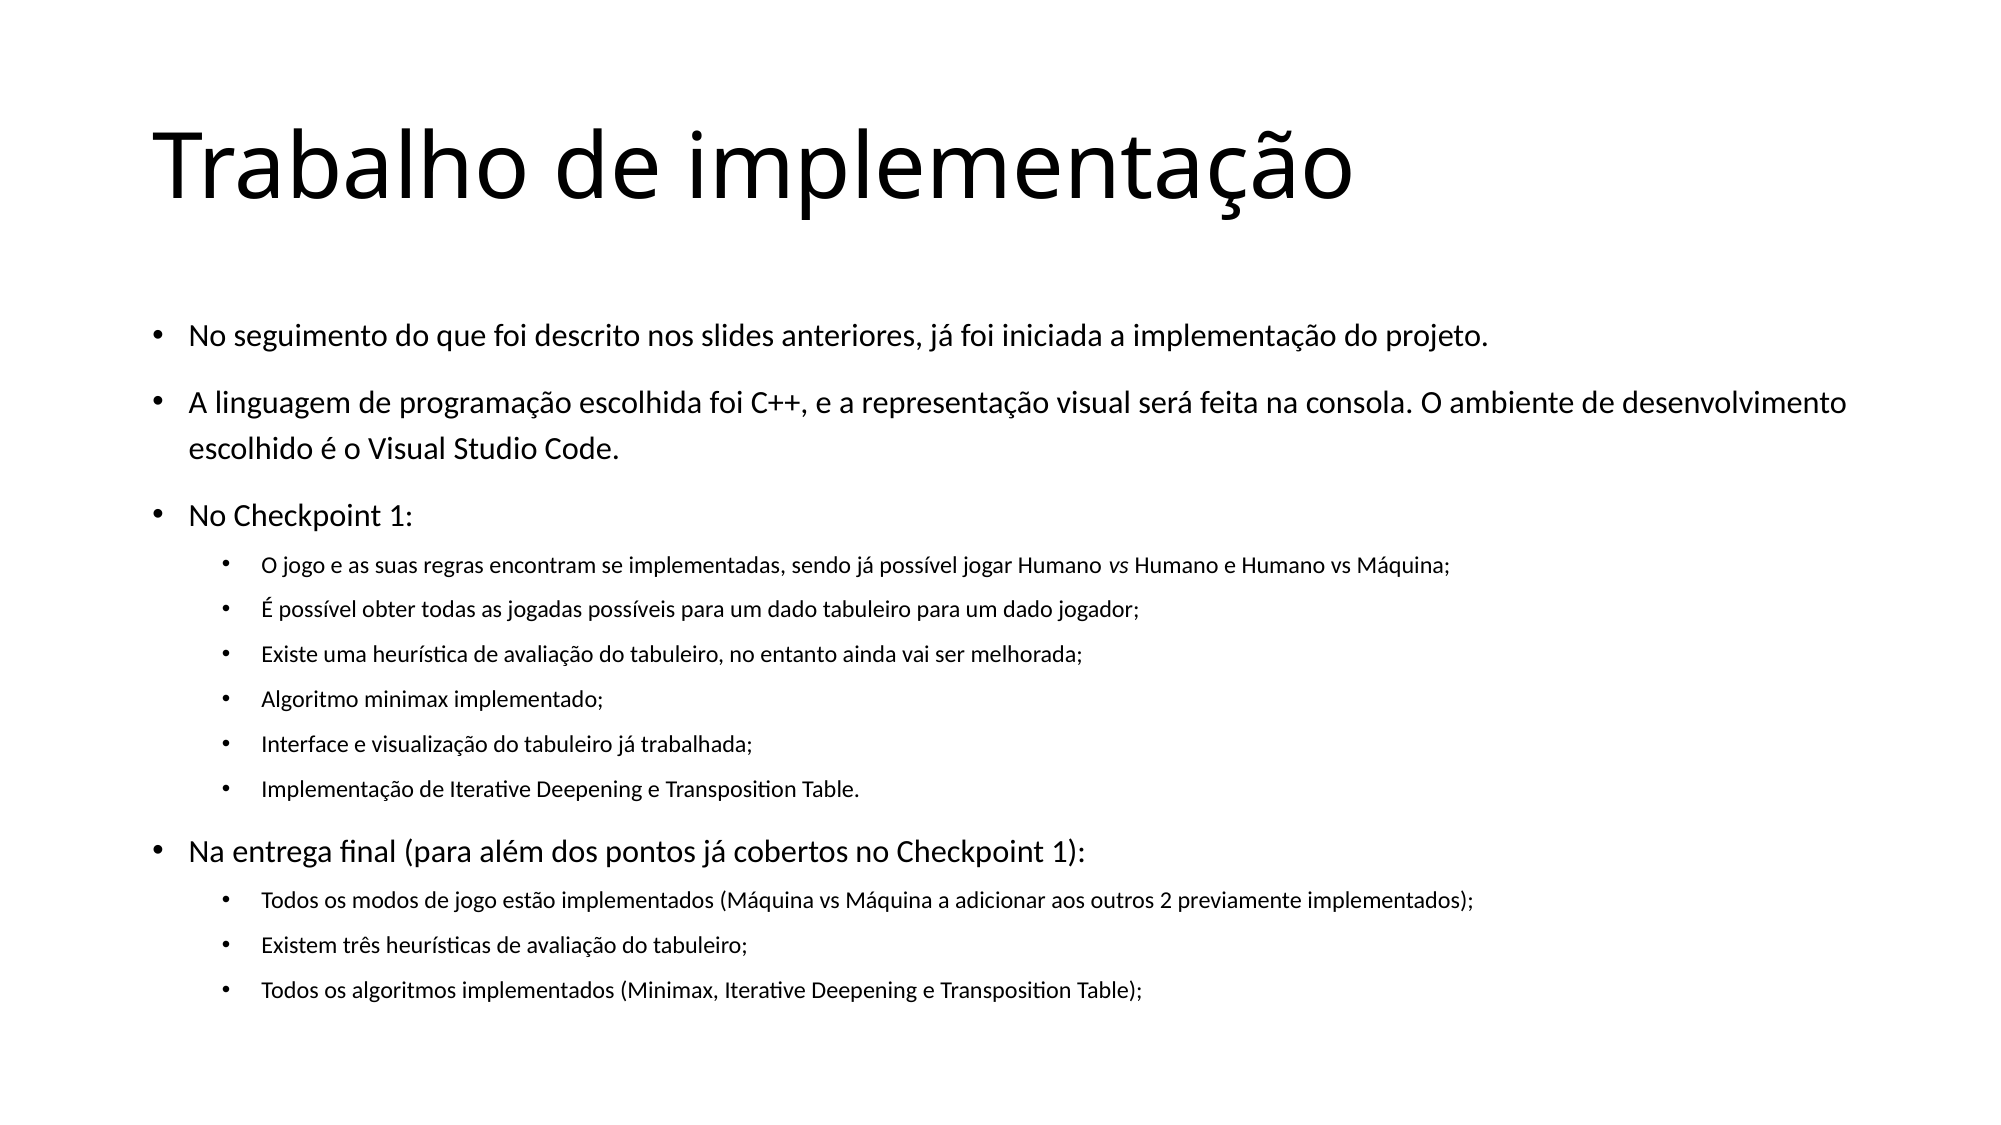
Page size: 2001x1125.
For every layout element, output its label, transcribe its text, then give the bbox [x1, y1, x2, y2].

title Trabalho de implementação [137, 59, 1863, 278]
list No seguimento do que foi descrito nos slides anteriores, já foi iniciada a implementação do projeto. A linguagem de programação escolhida foi C++, e a representação visual será feita na consola. O ambiente de desenvolvimento escolhido é o Visual Studio Code. No Checkpoint 1: O jogo e as suas regras encontram se implementadas, sendo já possível jogar Humano vs Humano e Humano vs Máquina; É possível obter todas as jogadas possíveis para um dado tabuleiro para um dado jogador; Existe uma heurística de avaliação do tabuleiro, no entanto ainda vai ser melhorada; Algoritmo minimax implementado; Interface e visualização do tabuleiro já trabalhada; Implementação de Iterative Deepening e Transposition Table. Na entrega final (para além dos pontos já cobertos no Checkpoint 1): Todos os modos de jogo estão implementados (Máquina vs Máquina a adicionar aos outros 2 previamente implementados); Existem três heurísticas de avaliação do tabuleiro; Todos os algoritmos implementados (Minimax, Iterative Deepening e Transposition Table); [137, 299, 1863, 1014]
